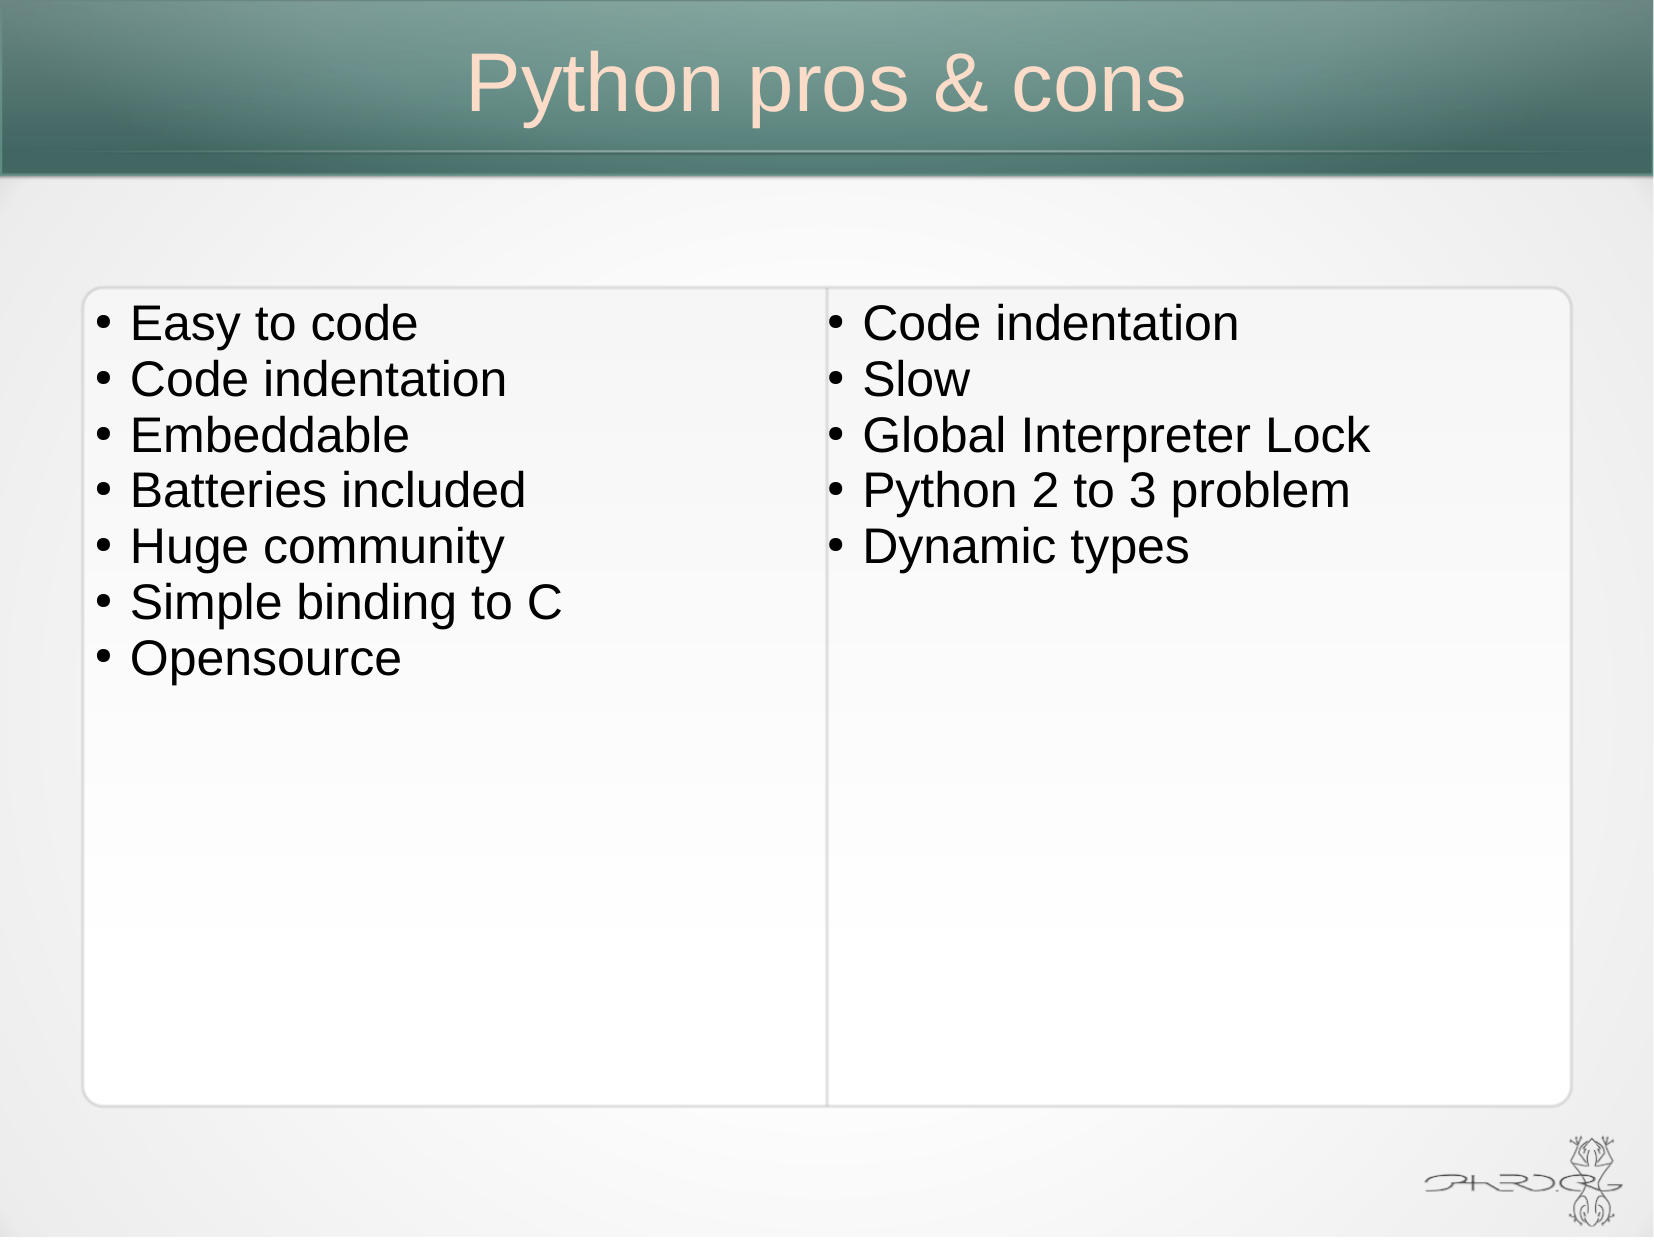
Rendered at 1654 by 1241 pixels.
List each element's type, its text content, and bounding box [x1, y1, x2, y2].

title Python pros & cons [82, 11, 1571, 154]
picture [0, 0, 1654, 1237]
text_box Code indentation Slow Global Interpreter Lock Python 2 to 3 problem Dynamic types [826, 295, 1560, 1099]
text_box Easy to code Code indentation Embeddable Batteries included Huge community Simple binding to C Opensource [94, 295, 826, 1099]
